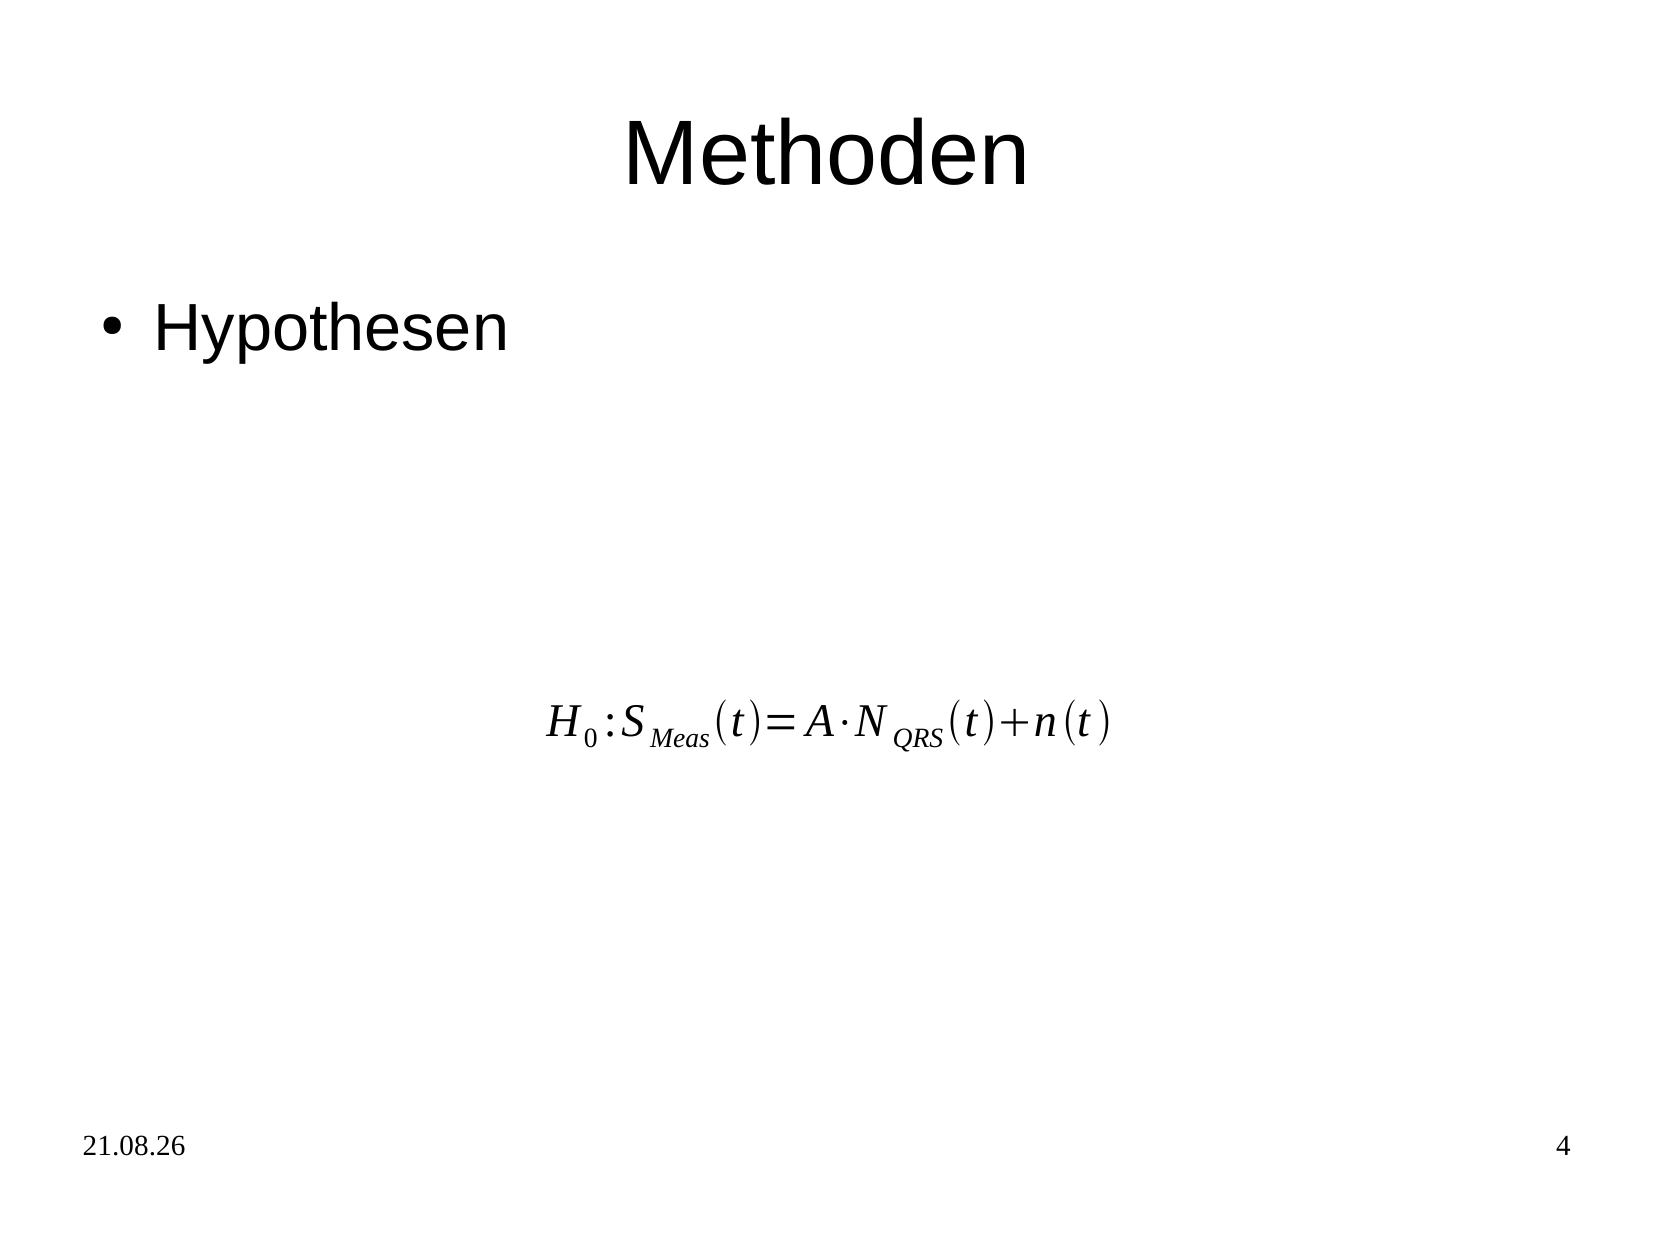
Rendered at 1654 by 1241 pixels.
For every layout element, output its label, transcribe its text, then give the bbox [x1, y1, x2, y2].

list Hypothesen [82, 290, 1571, 1109]
chart [531, 695, 1122, 754]
title Methoden [82, 49, 1571, 257]
